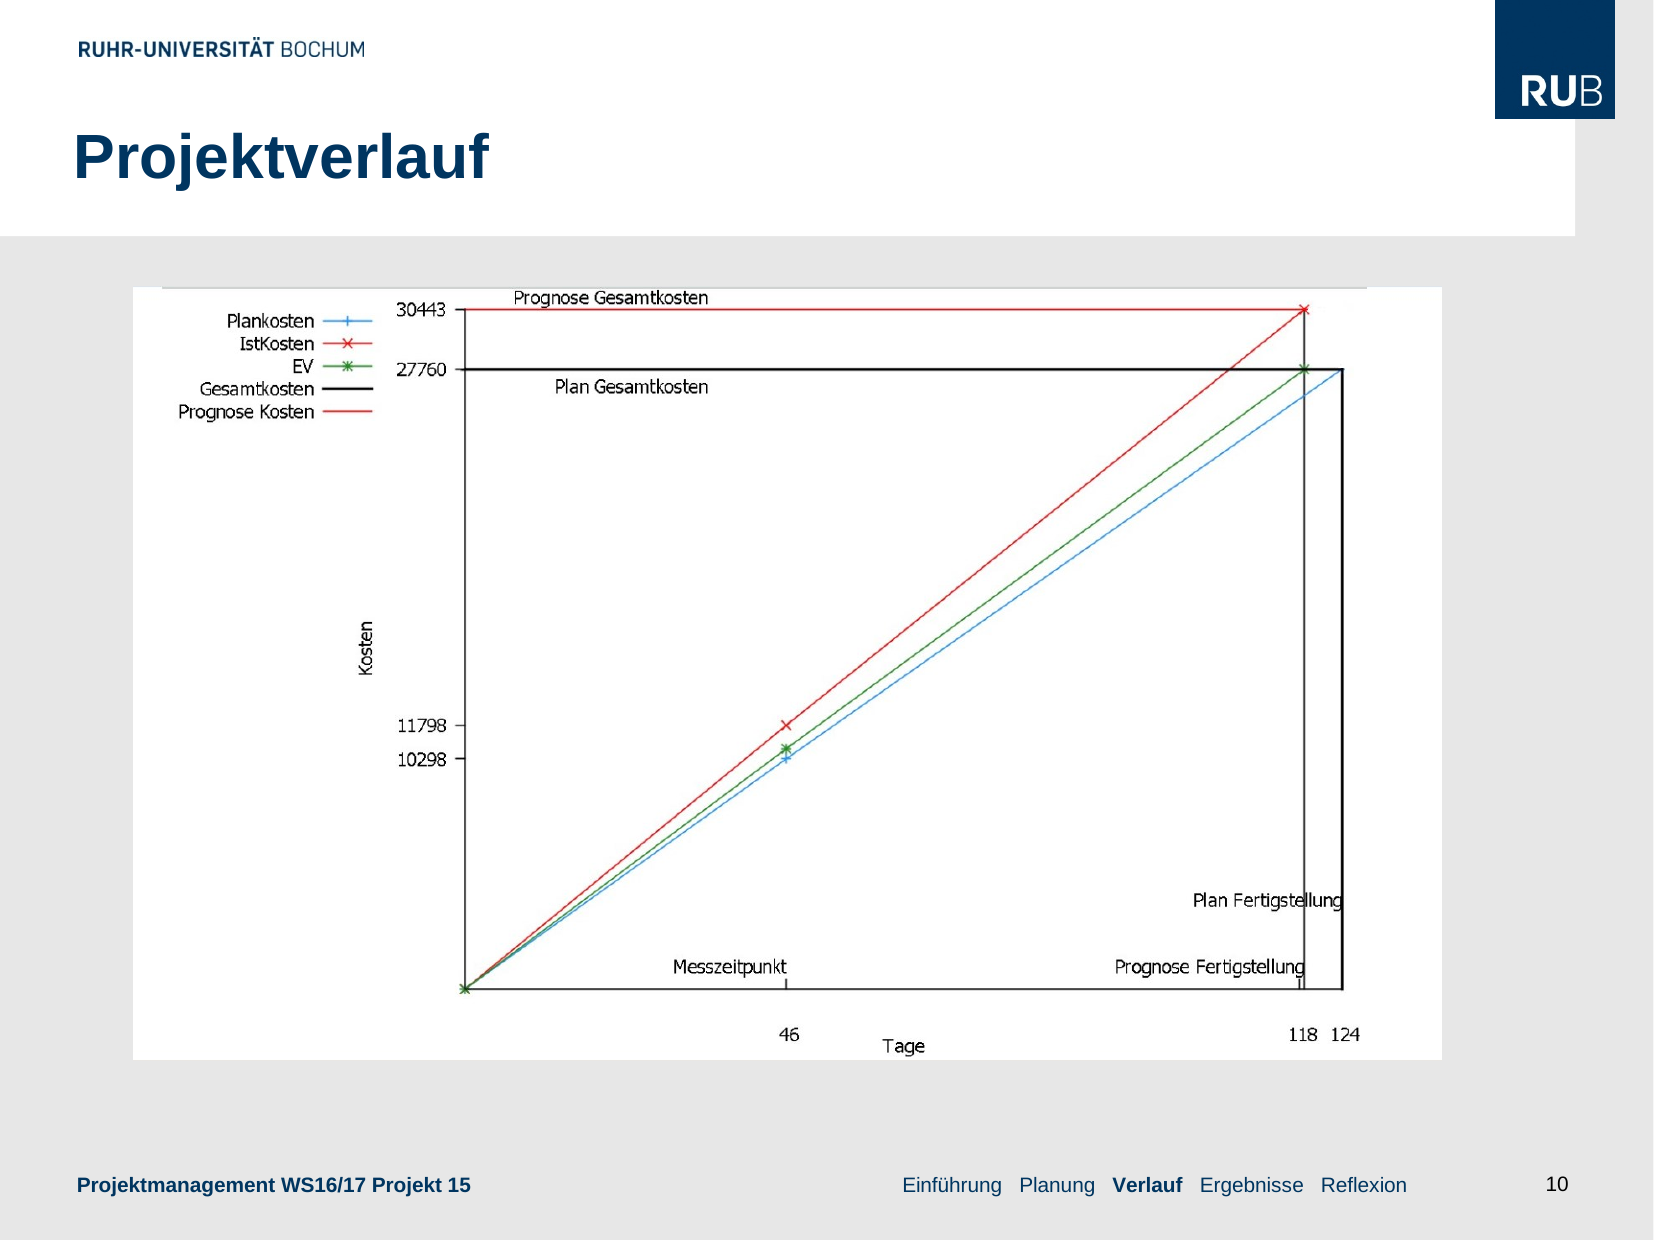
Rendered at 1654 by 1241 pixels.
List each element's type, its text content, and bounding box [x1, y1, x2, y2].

picture [79, 37, 364, 57]
picture [133, 286, 1442, 1061]
text_box Projektmanagement WS16/17 Projekt 15 Einführung Planung Verlauf Ergebnisse Reflexion [76, 1171, 1460, 1197]
picture [1495, 0, 1615, 119]
text_box Projektverlauf [73, 115, 1258, 191]
